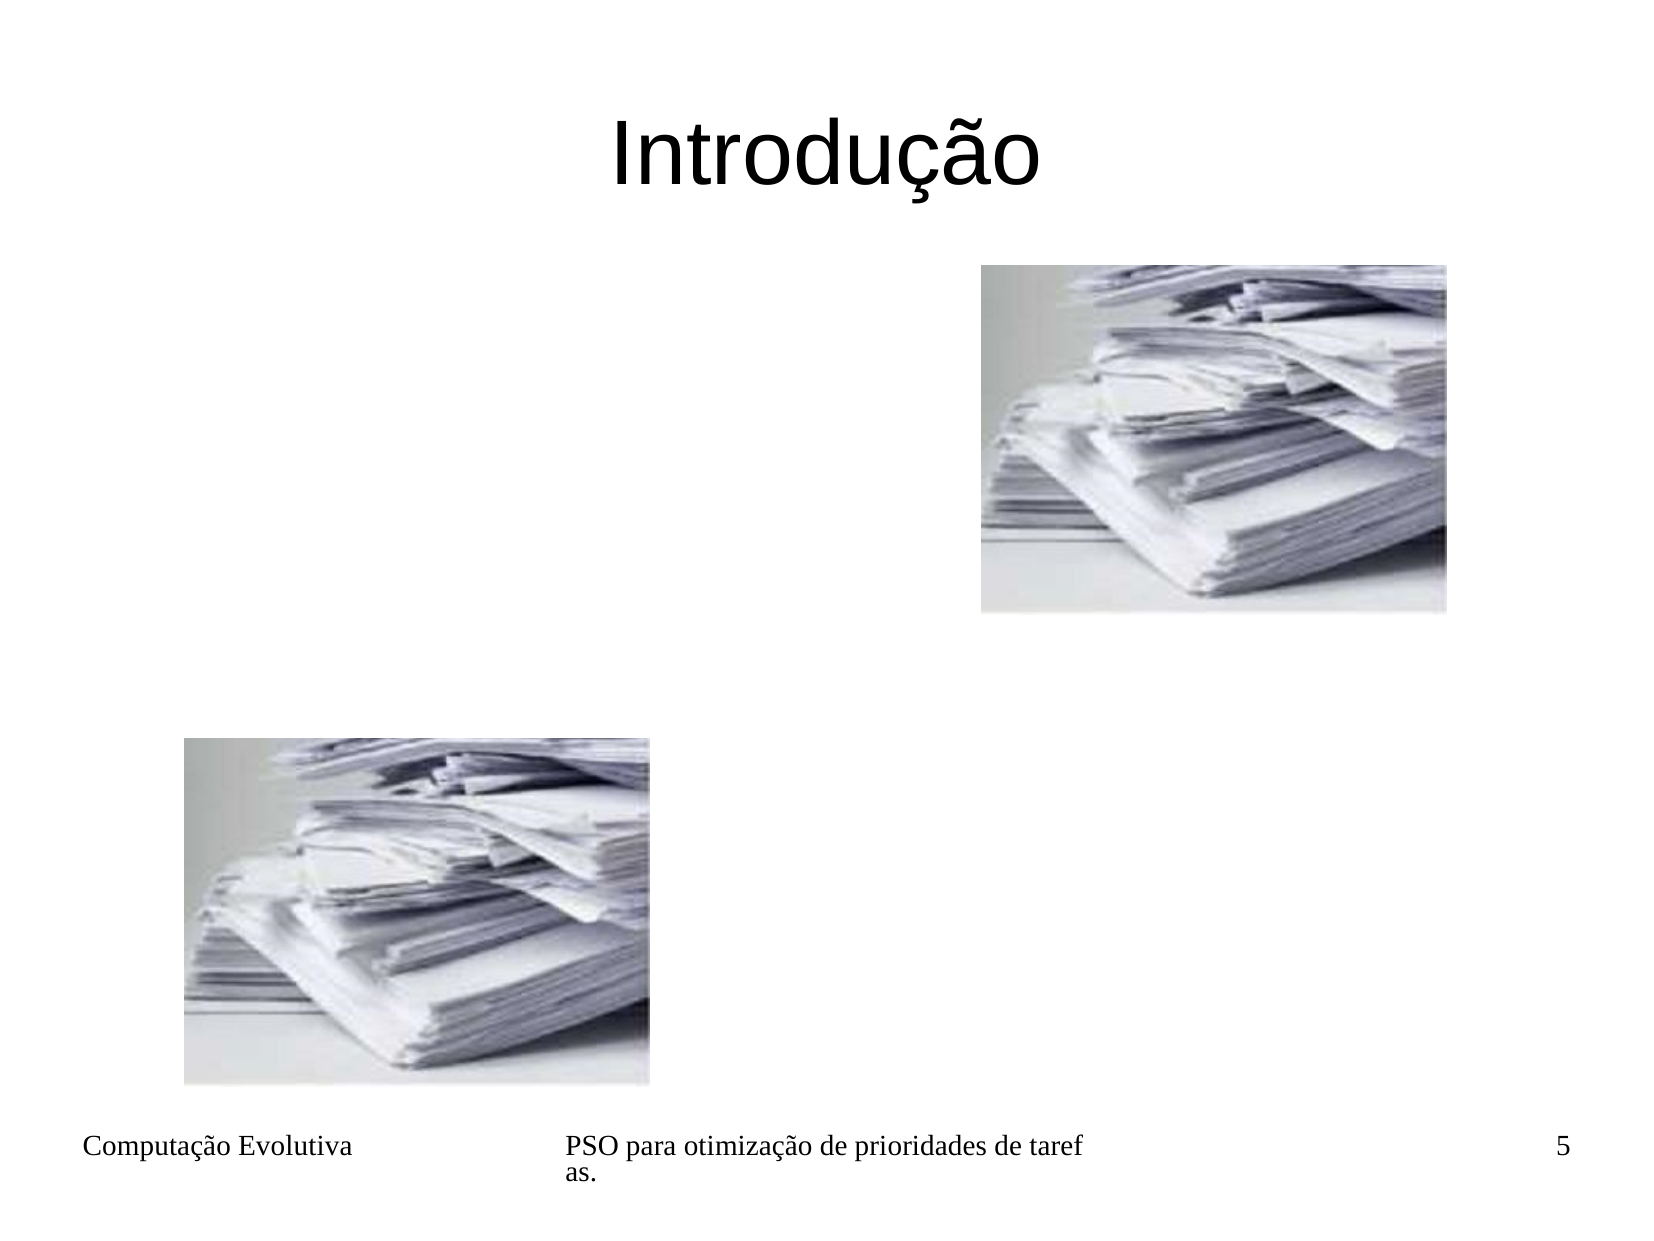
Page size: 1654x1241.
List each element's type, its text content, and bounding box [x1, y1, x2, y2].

picture [981, 265, 1447, 615]
picture [184, 738, 650, 1087]
title Introdução [82, 49, 1571, 257]
